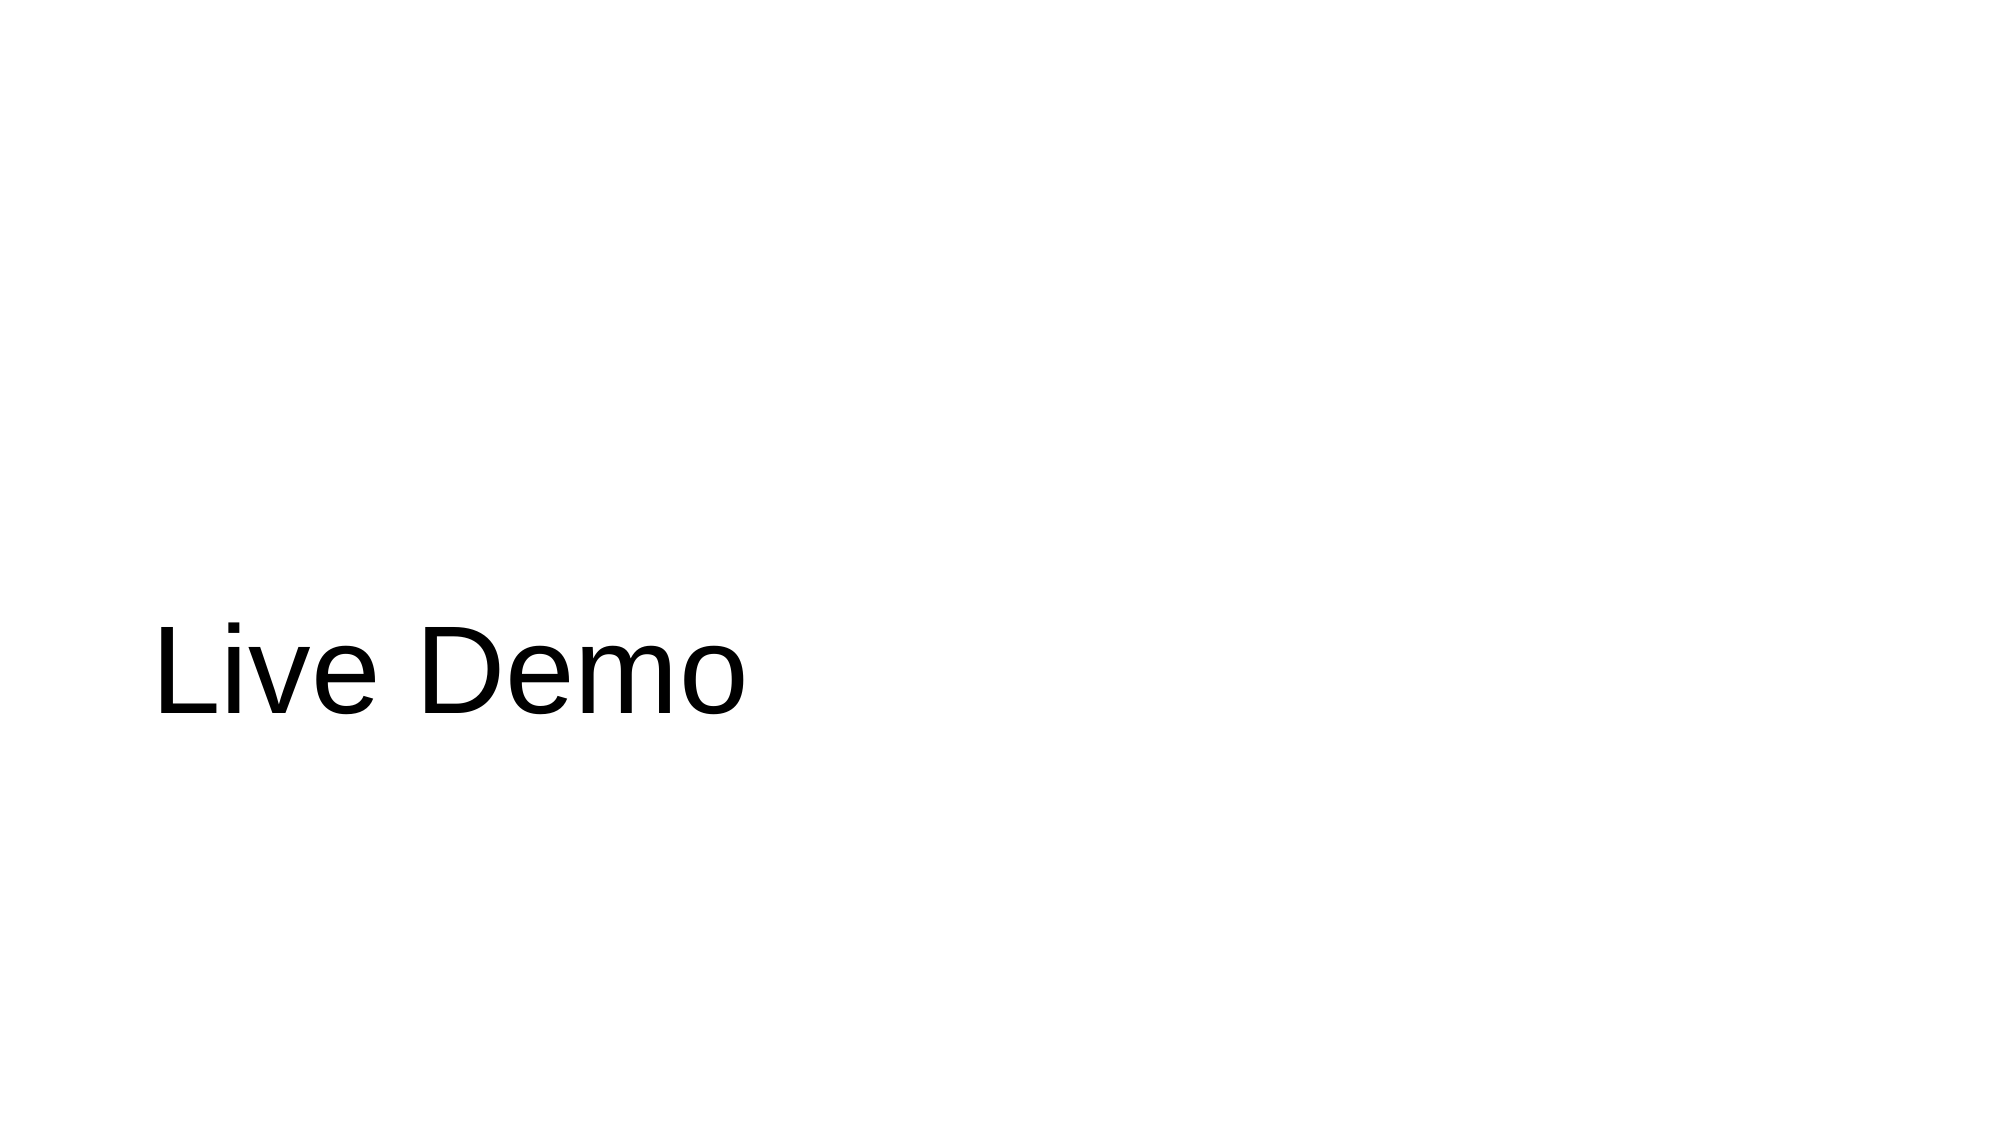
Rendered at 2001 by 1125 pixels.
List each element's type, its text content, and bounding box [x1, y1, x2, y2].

title Live Demo [136, 280, 1862, 749]
